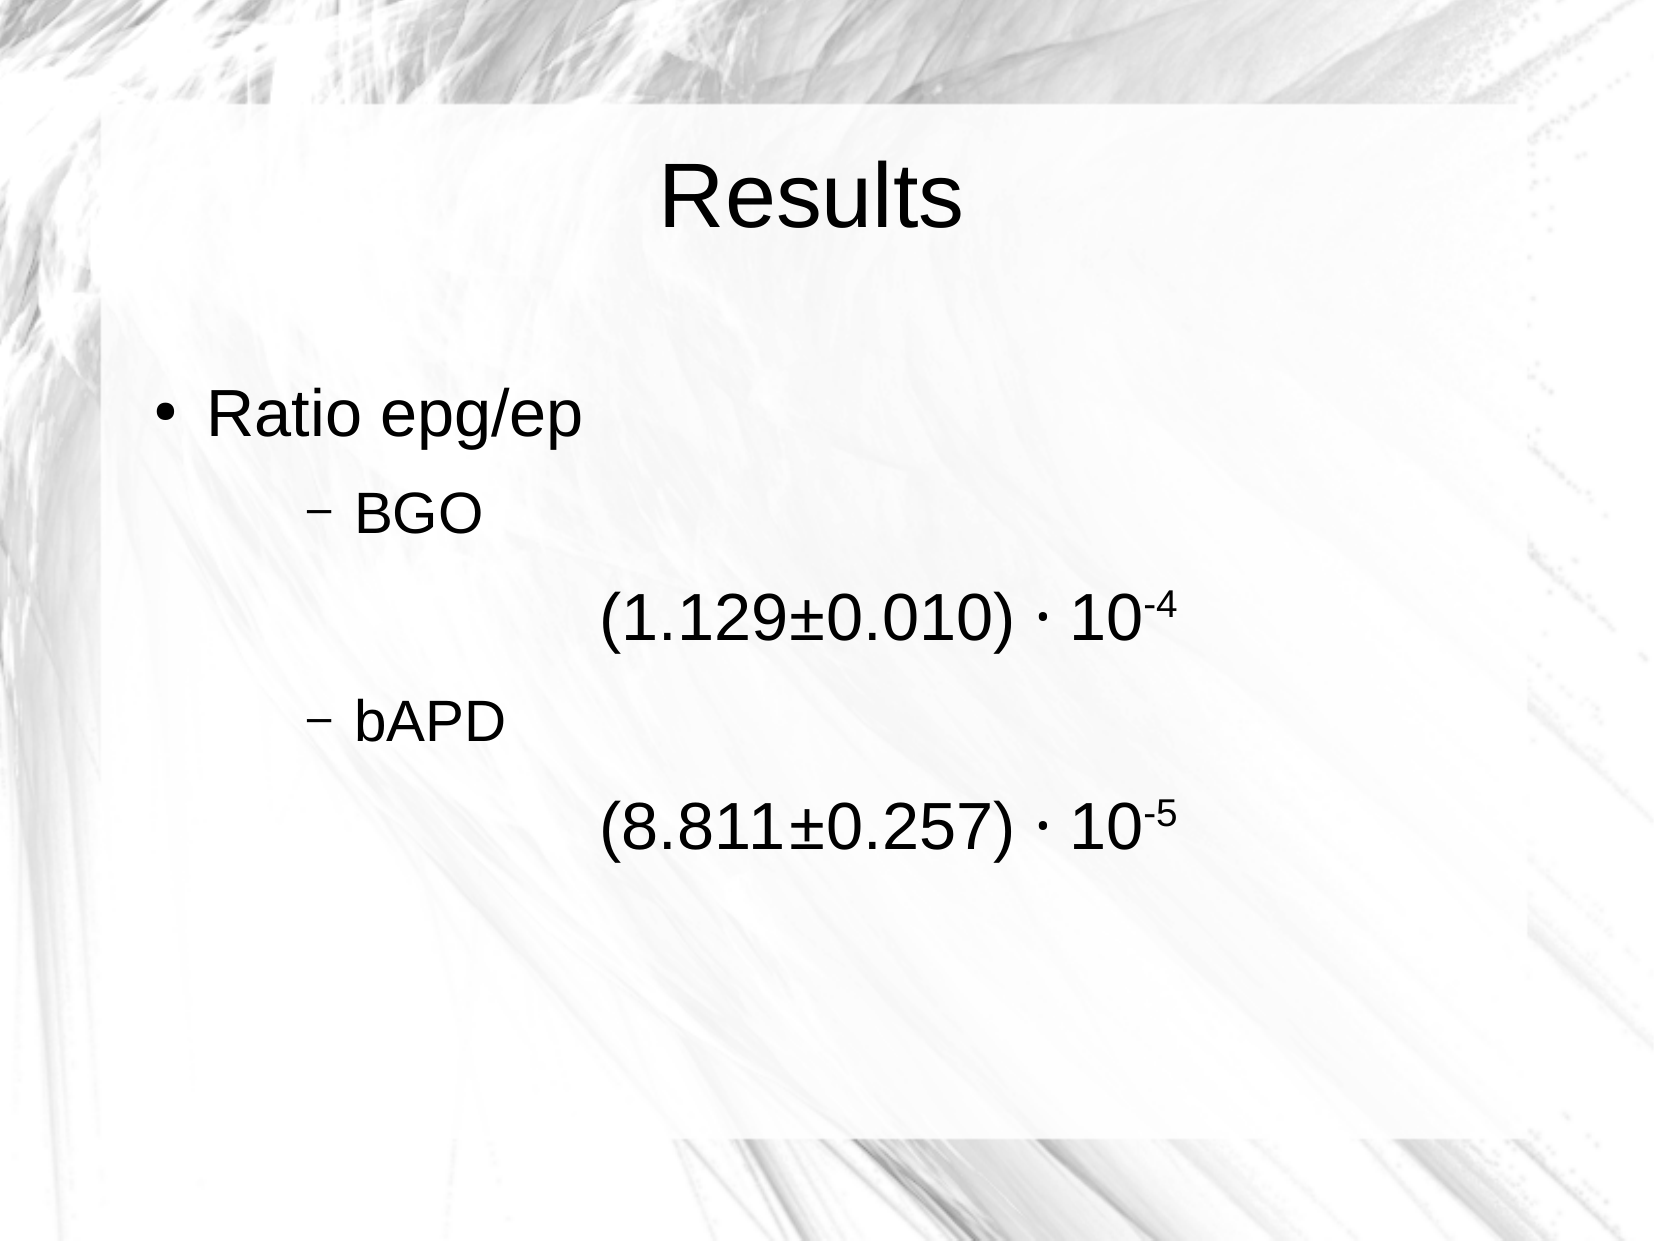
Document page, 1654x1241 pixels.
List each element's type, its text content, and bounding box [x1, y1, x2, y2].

list Ratio epg/ep BGO (1.129±0.010) · 10-4 bAPD (8.811±0.257) · 10-5 [118, 376, 1571, 865]
picture [0, 0, 1654, 1241]
title Results [118, 112, 1506, 281]
